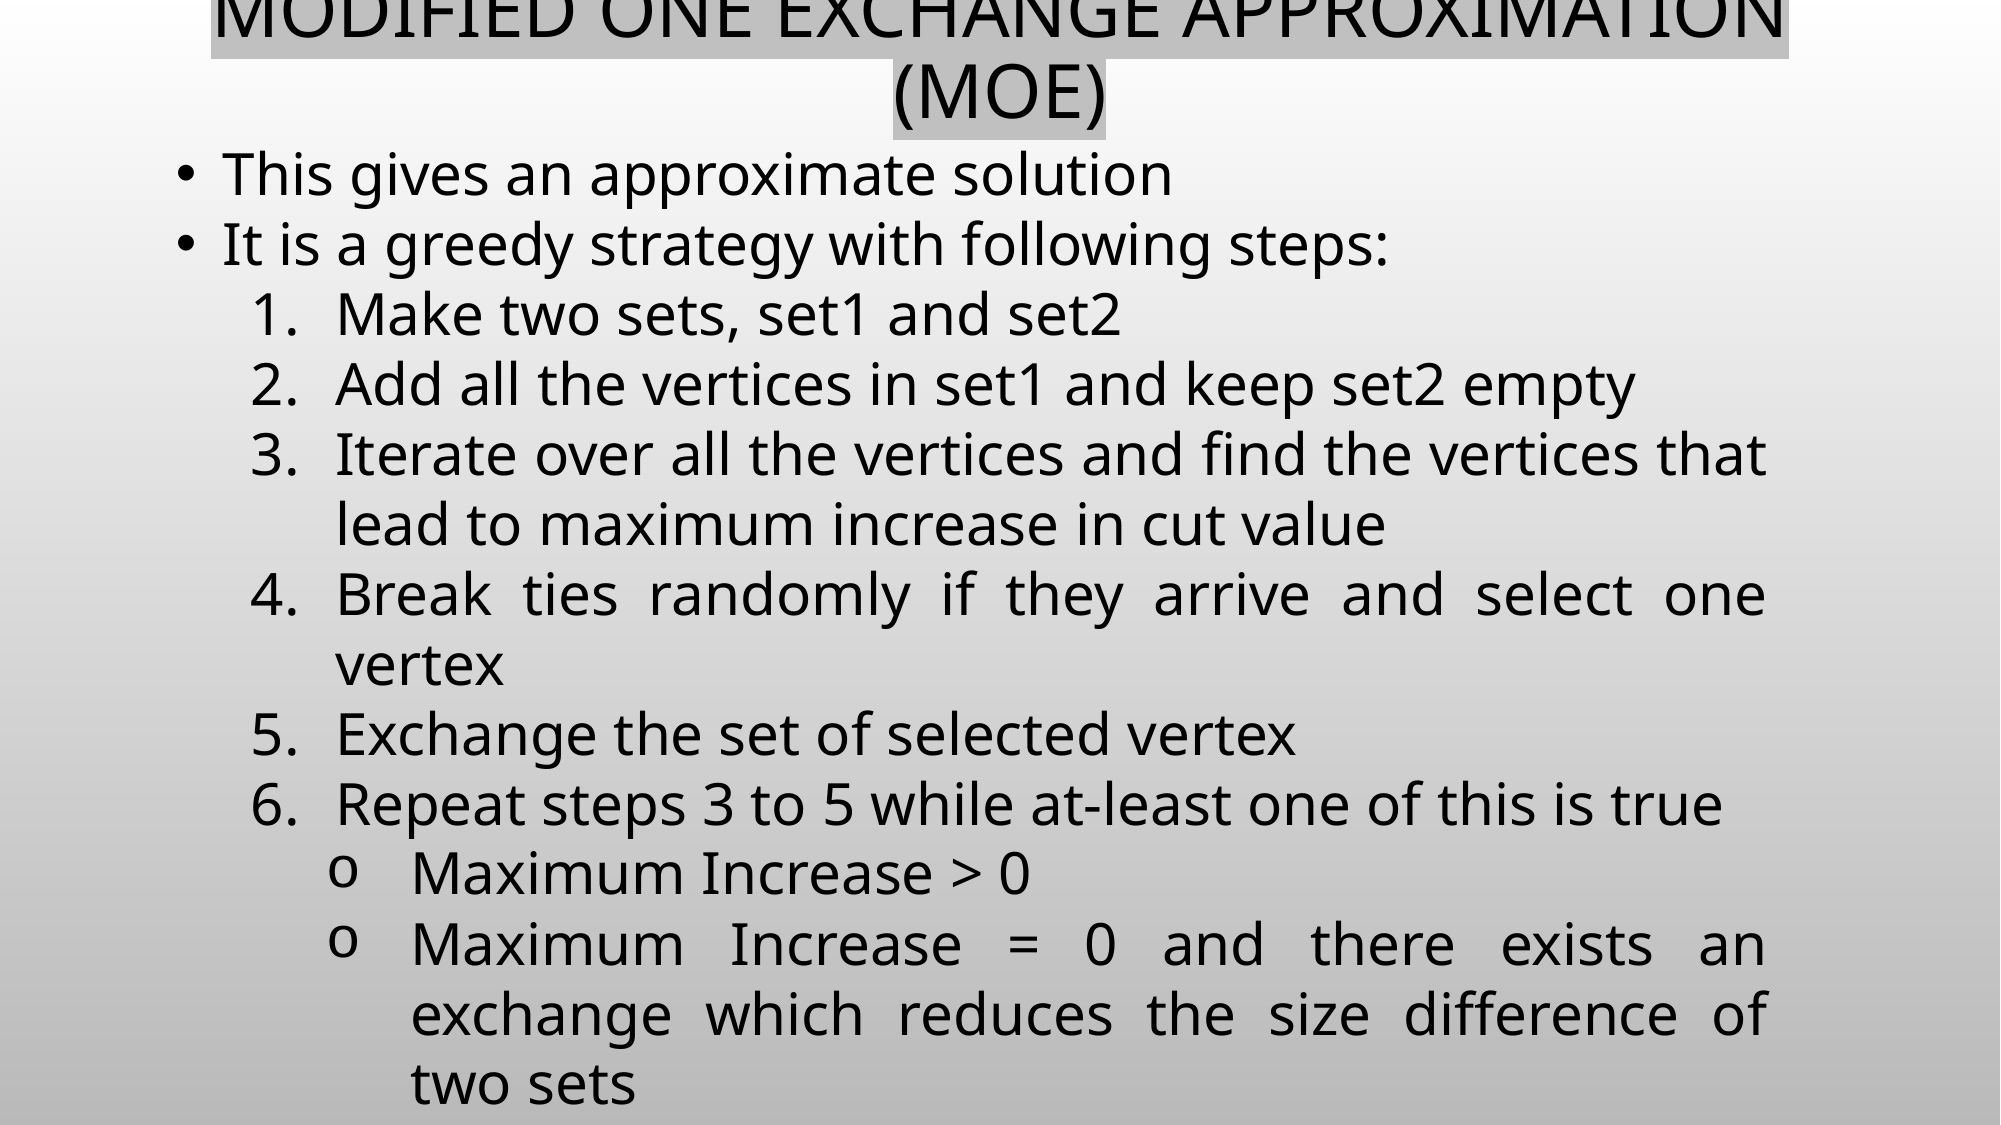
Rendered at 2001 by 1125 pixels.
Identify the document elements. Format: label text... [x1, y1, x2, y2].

text_box This gives an approximate solution It is a greedy strategy with following steps: Make two sets, set1 and set2 Add all the vertices in set1 and keep set2 empty Iterate over all the vertices and find the vertices that lead to maximum increase in cut value Break ties randomly if they arrive and select one vertex Exchange the set of selected vertex Repeat steps 3 to 5 while at-least one of this is true Maximum Increase > 0 Maximum Increase = 0 and there exists an exchange which reduces the size difference of two sets There was no known guarantee for the expected results. Hence, needed another method to benchmark the results [160, 129, 1783, 1125]
title Modified one exchange approximation (MOE) [175, 23, 1825, 142]
